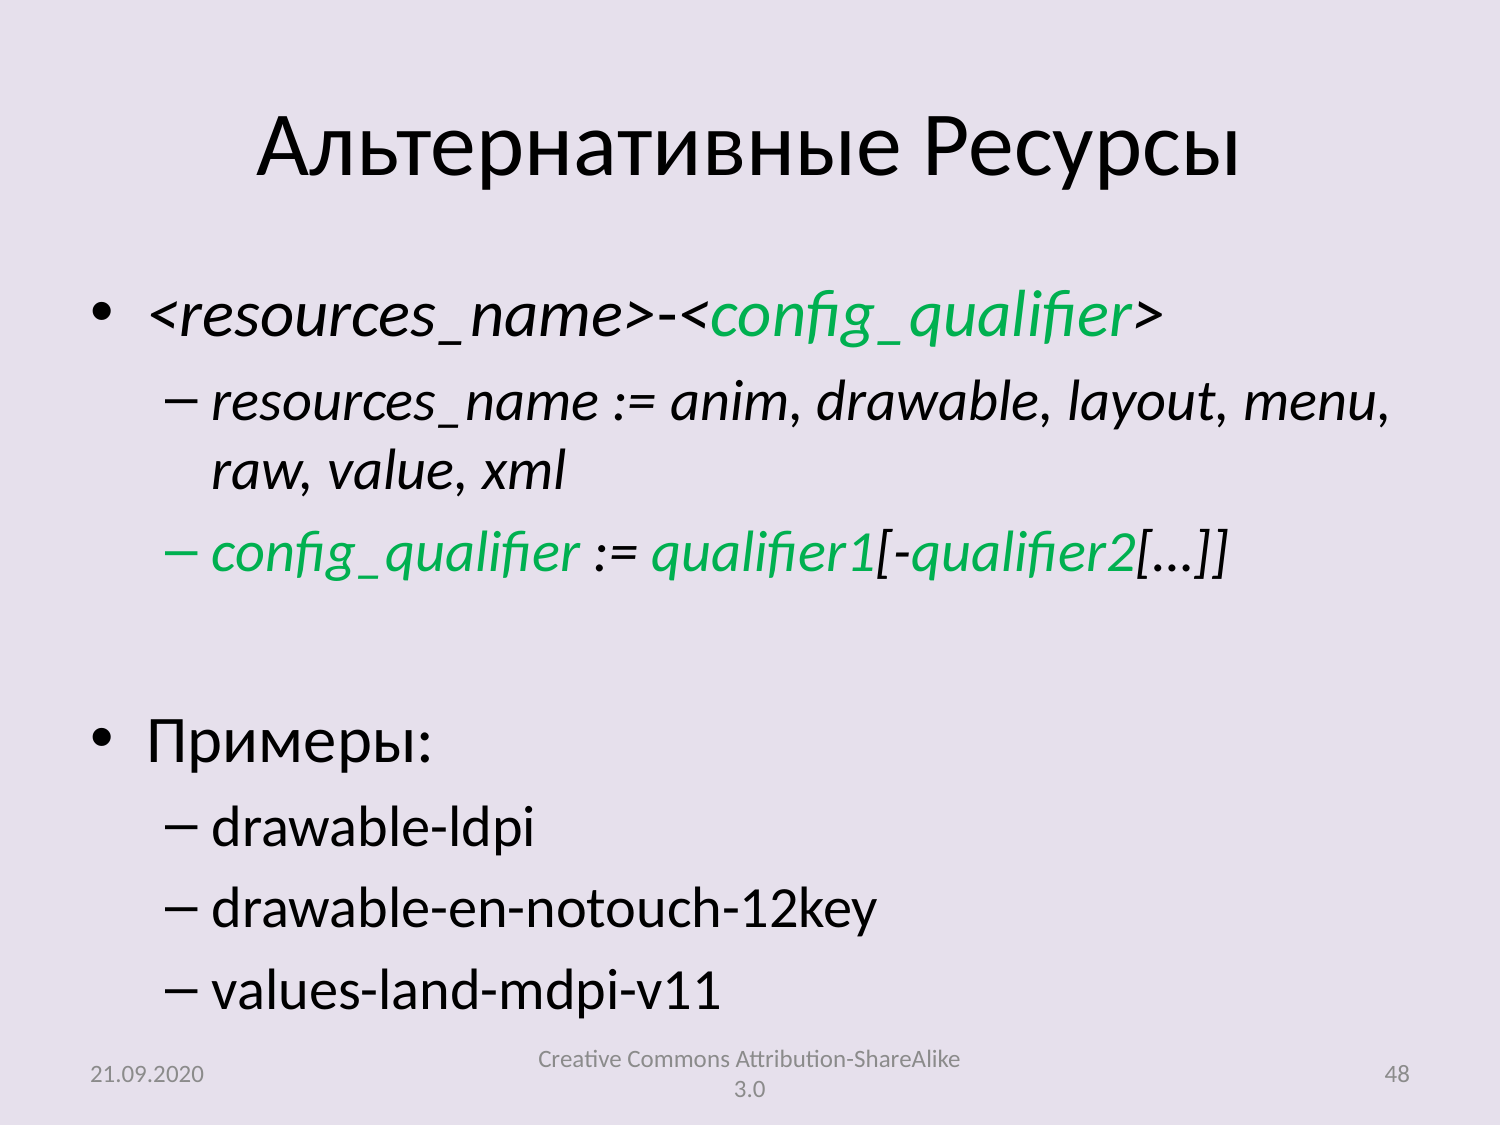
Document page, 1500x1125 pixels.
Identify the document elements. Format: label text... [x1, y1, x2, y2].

list <resources_name>-<config_qualifier> resources_name := anim, drawable, layout, menu, raw, value, xml config_qualifier := qualifier1[-qualifier2[…]] Примеры: drawable-ldpi drawable-en-notouch-12key values-land-mdpi-v11 [75, 262, 1425, 1005]
title Альтернативные Ресурсы [75, 45, 1425, 233]
